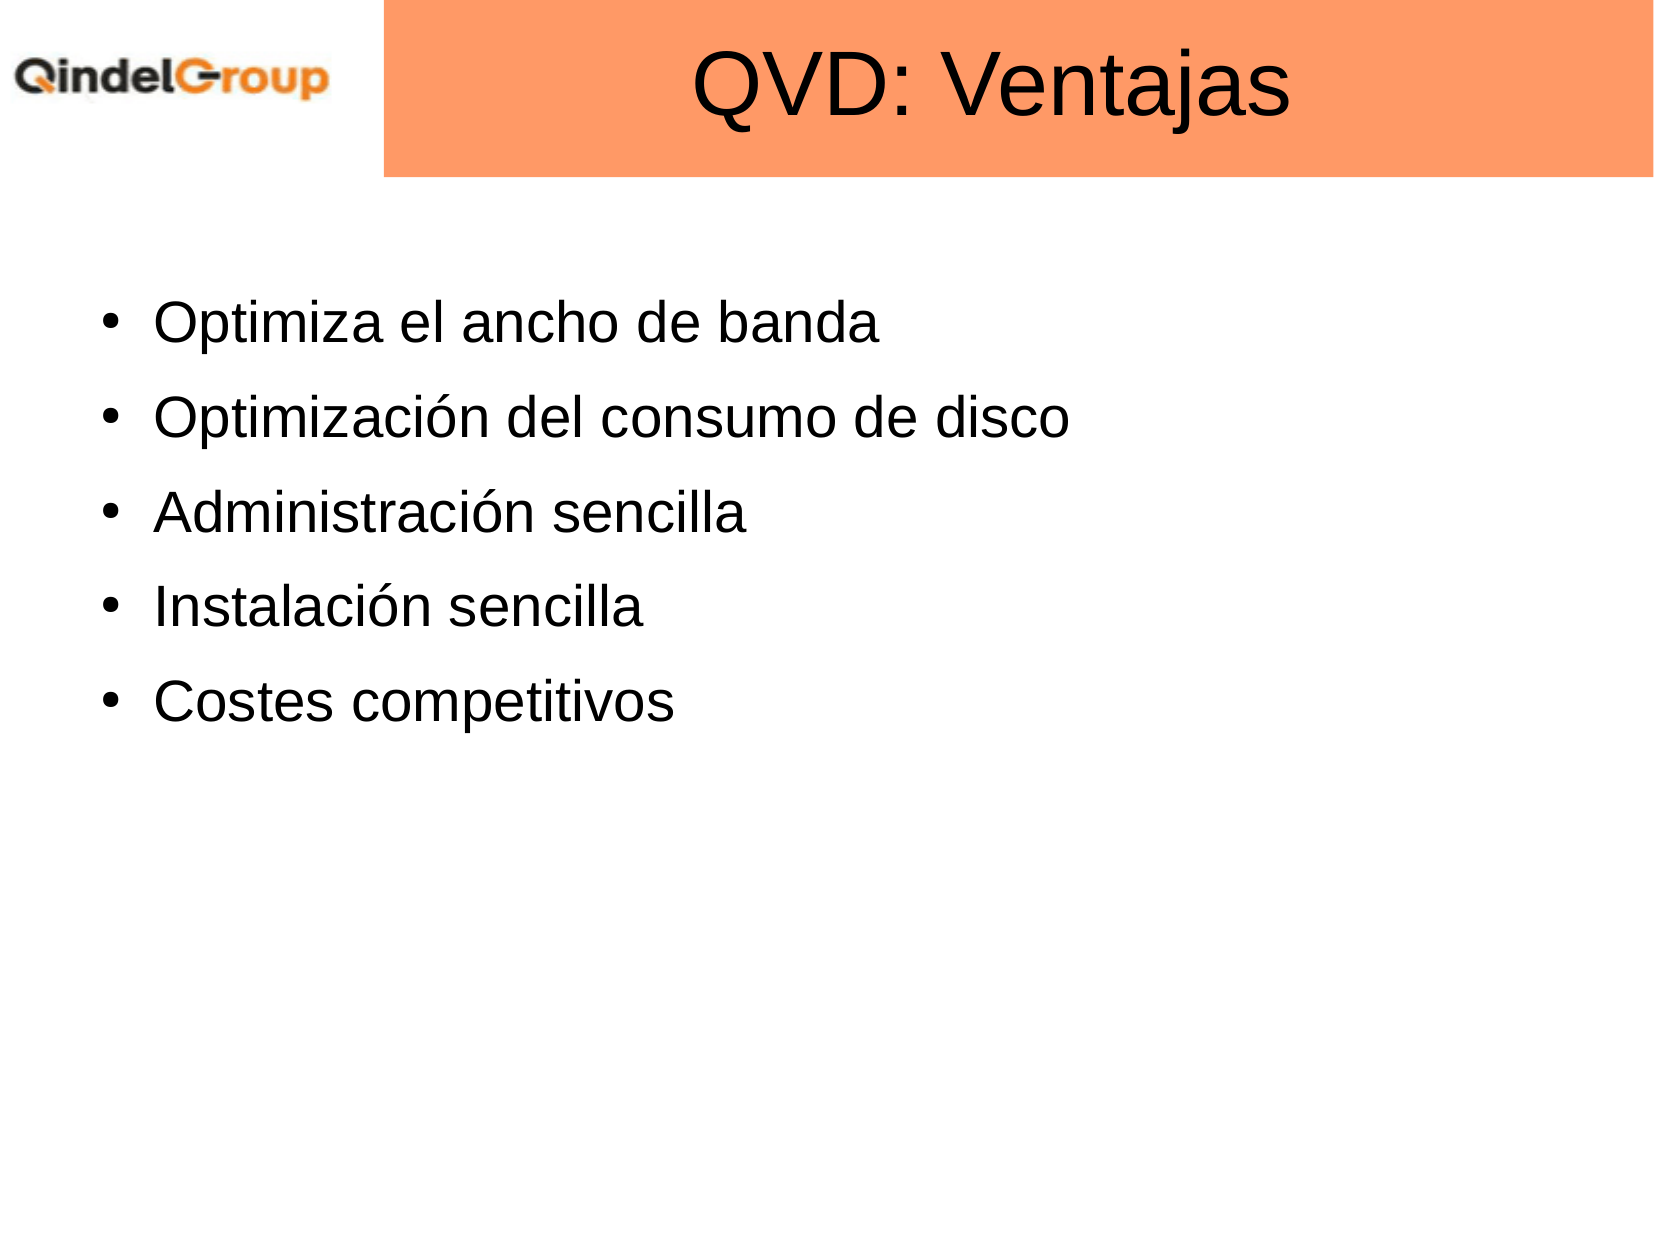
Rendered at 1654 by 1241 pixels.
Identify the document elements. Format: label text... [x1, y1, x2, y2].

title QVD: Ventajas [413, 27, 1571, 141]
picture [4, 51, 344, 107]
list Optimiza el ancho de banda Optimización del consumo de disco Administración sencilla Instalación sencilla Costes competitivos [82, 290, 1571, 1109]
